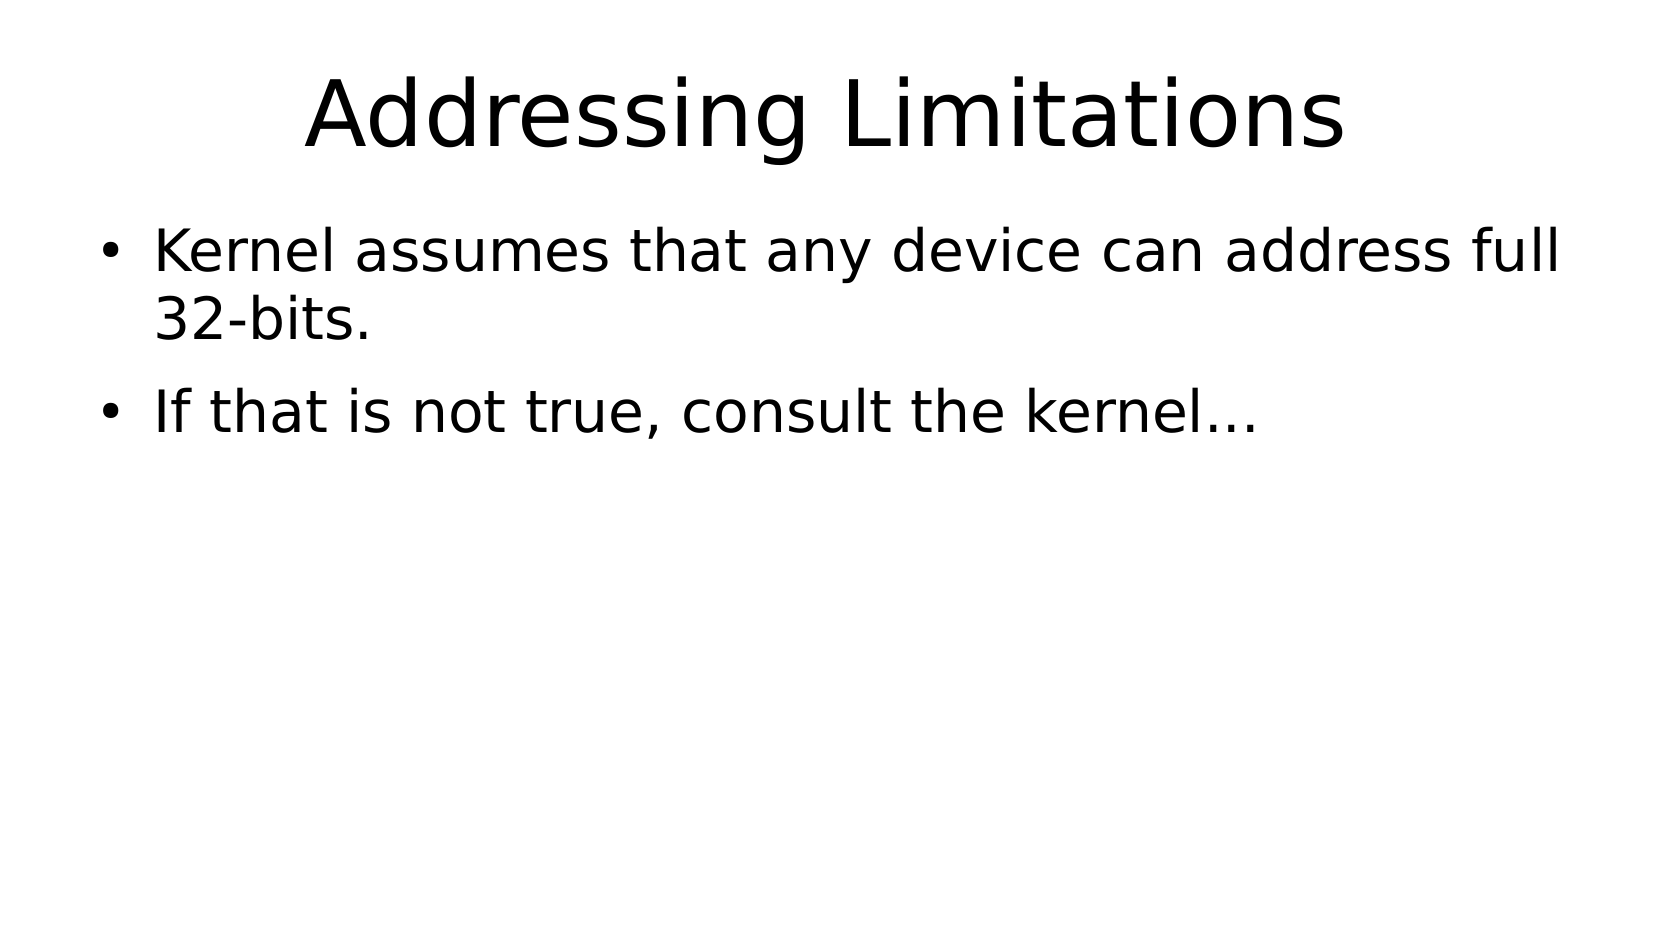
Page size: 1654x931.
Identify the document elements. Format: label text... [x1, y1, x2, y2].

list Kernel assumes that any device can address full 32-bits. If that is not true, consult the kernel... [82, 217, 1571, 758]
title Addressing Limitations [82, 37, 1571, 193]
